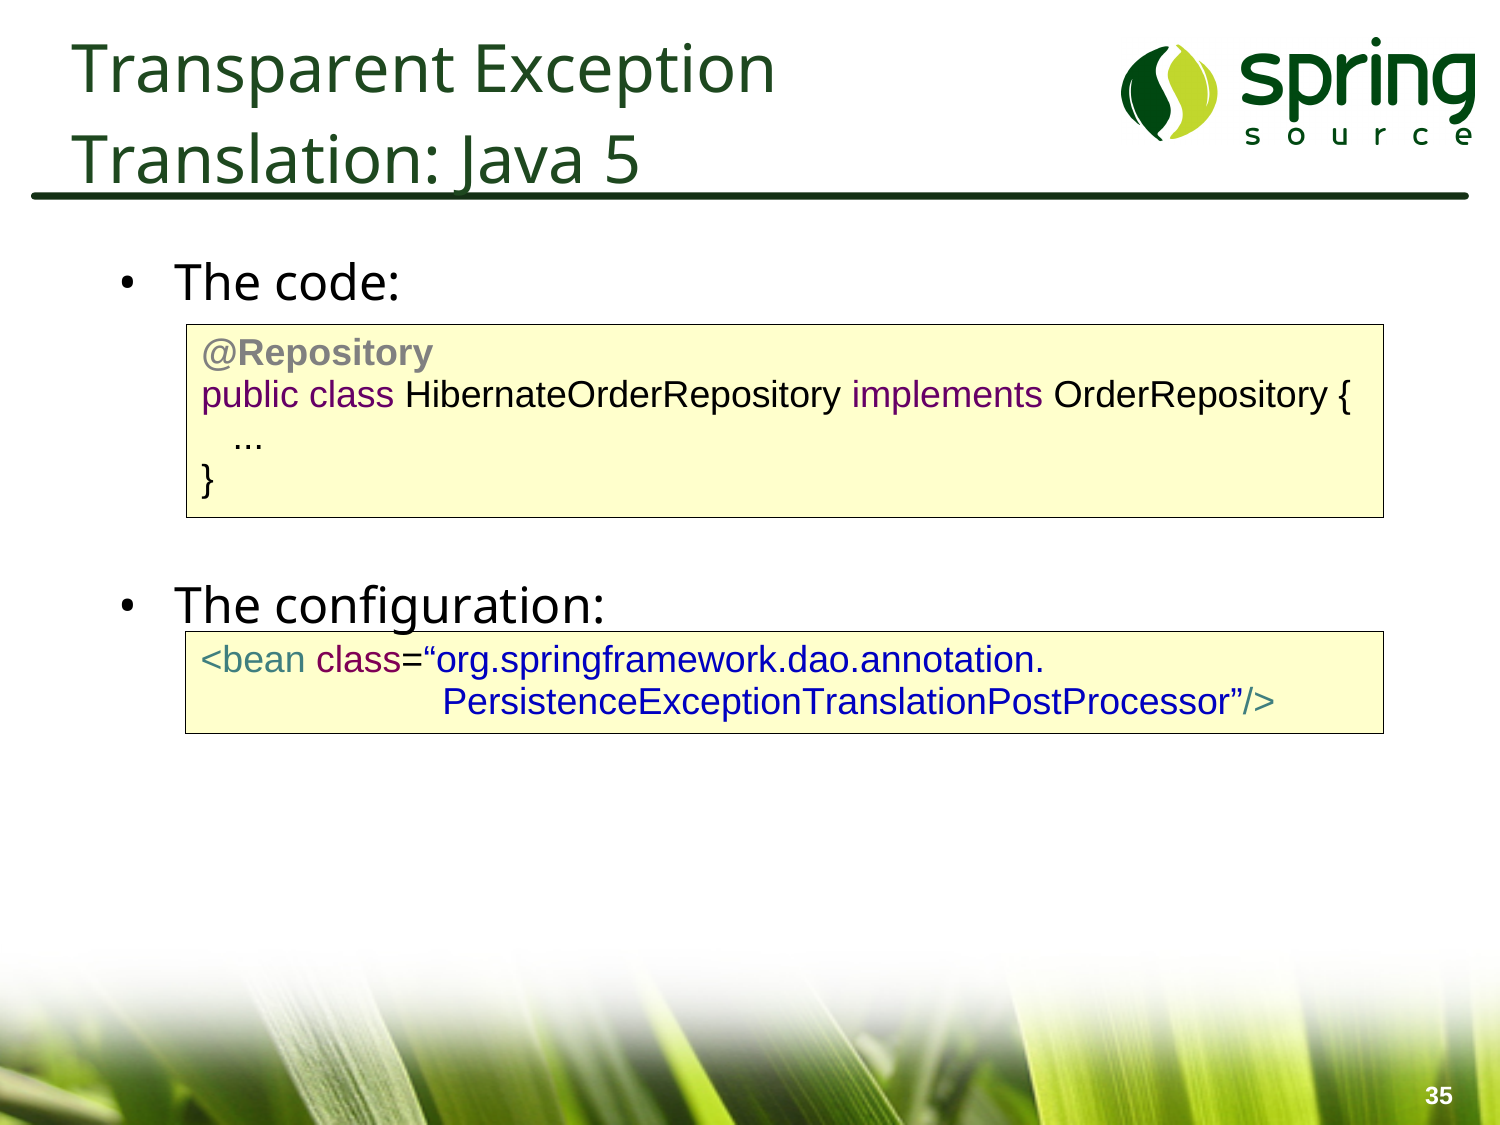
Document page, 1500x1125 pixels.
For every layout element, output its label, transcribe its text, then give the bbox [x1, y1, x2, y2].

picture [1121, 37, 1475, 145]
title Transparent Exception Translation: Java 5 [56, 13, 1089, 191]
picture [0, 944, 1500, 1125]
list The code: The configuration: [103, 239, 1394, 750]
